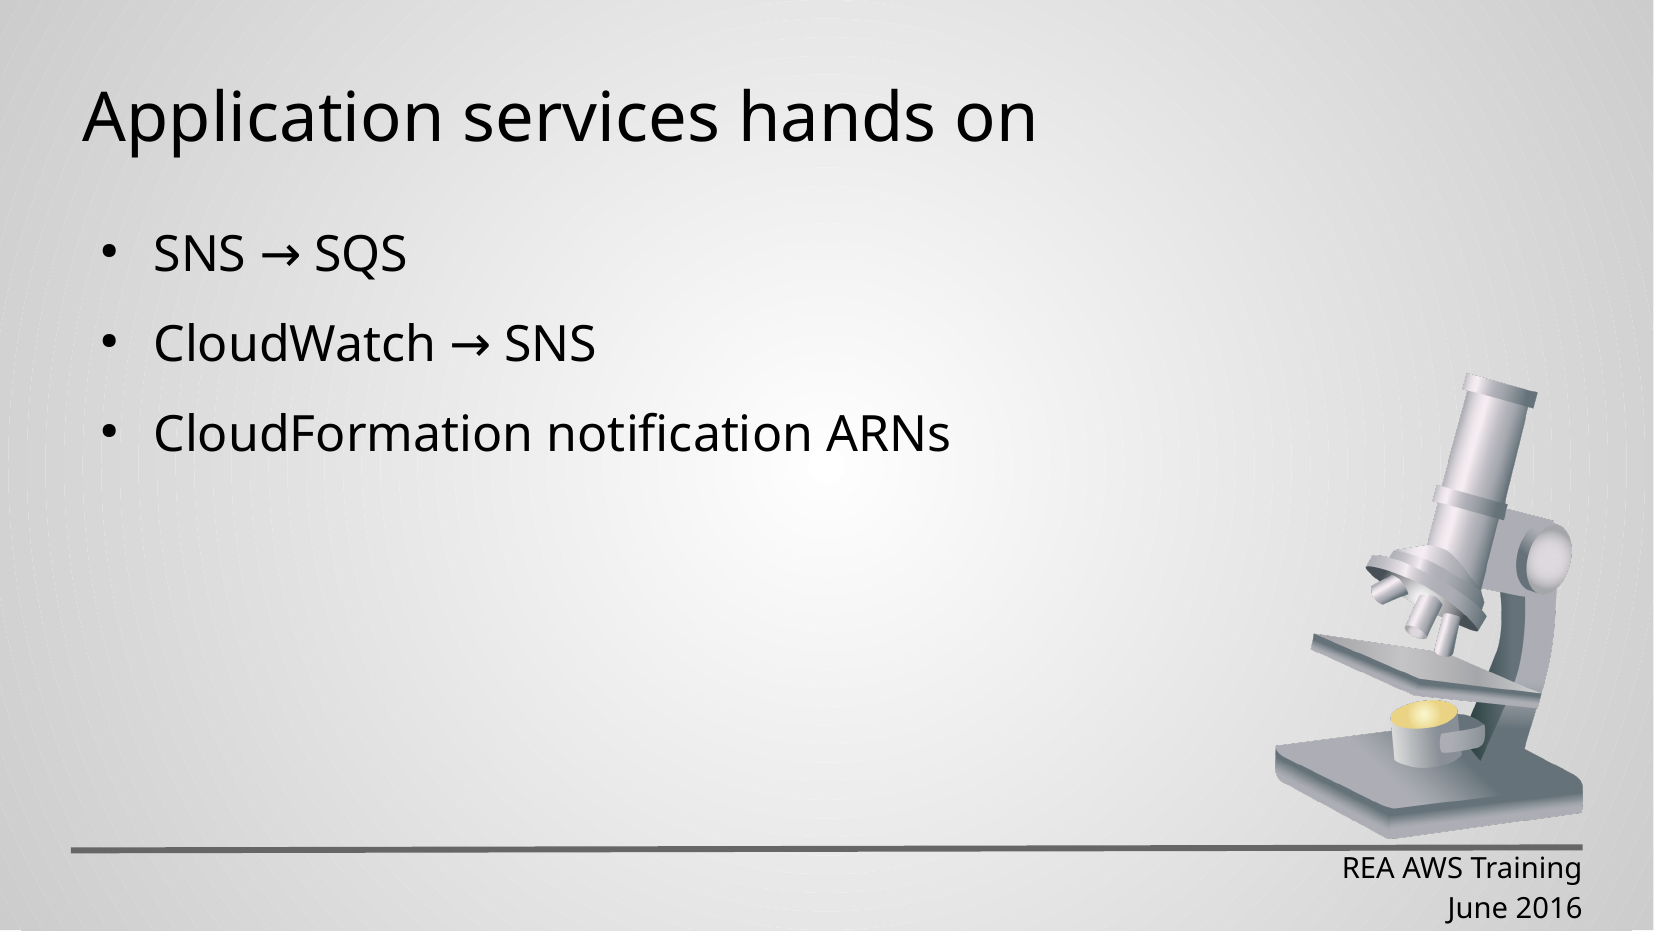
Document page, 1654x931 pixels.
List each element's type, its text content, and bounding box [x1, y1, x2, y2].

list SNS → SQS CloudWatch → SNS CloudFormation notification ARNs [82, 217, 1571, 827]
picture [1275, 373, 1583, 839]
title Application services hands on [82, 37, 1571, 193]
